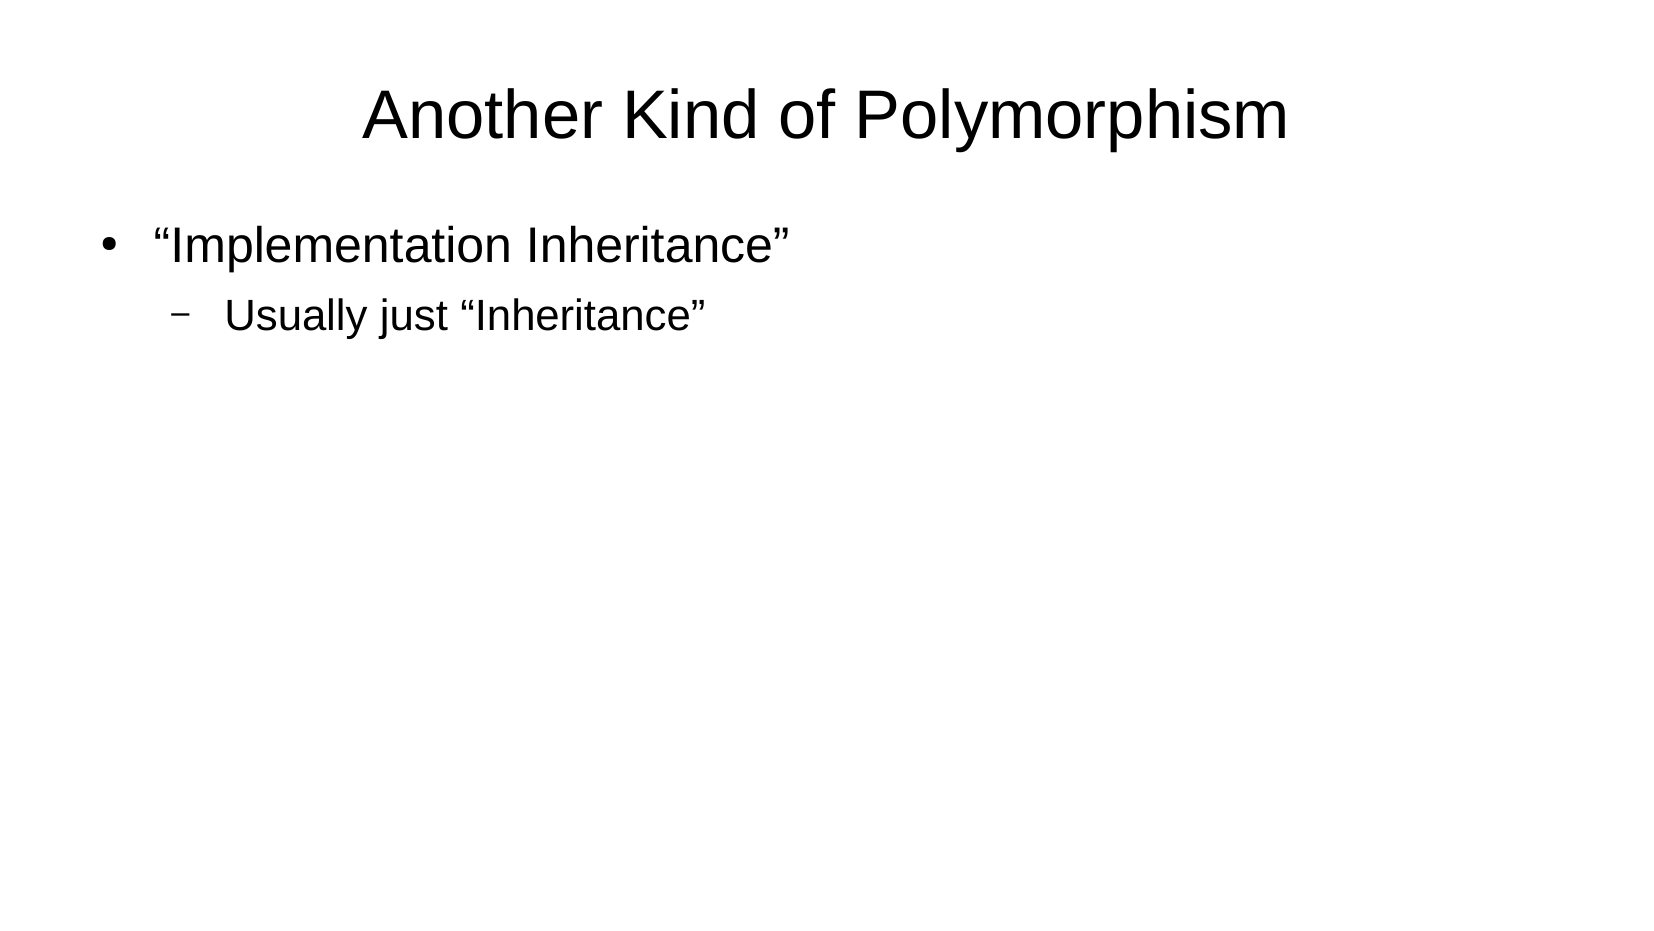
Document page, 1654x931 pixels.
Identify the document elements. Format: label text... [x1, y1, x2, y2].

list “Implementation Inheritance” Usually just “Inheritance” [82, 217, 1571, 758]
title Another Kind of Polymorphism [82, 37, 1571, 193]
